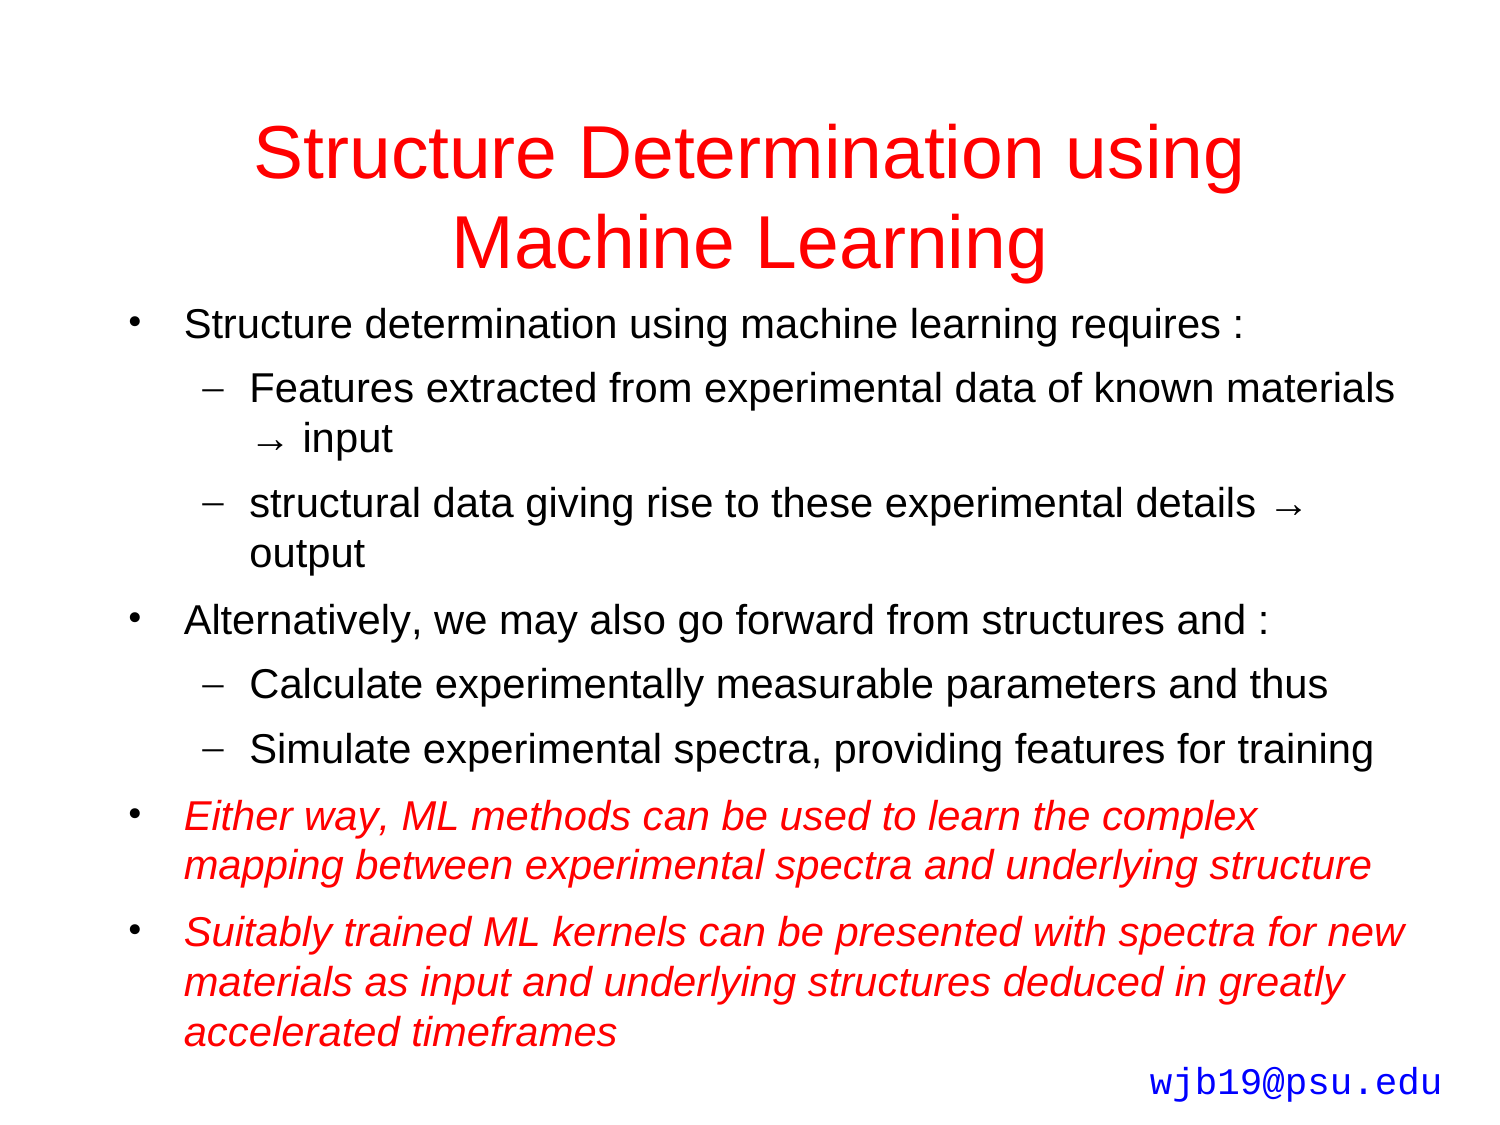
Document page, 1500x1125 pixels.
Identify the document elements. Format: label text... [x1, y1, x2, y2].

text_box wjb19@psu.edu [1086, 1050, 1500, 1125]
list Structure determination using machine learning requires : Features extracted from experimental data of known materials → input structural data giving rise to these experimental details → output Alternatively, we may also go forward from structures and : Calculate experimentally measurable parameters and thus Simulate experimental spectra, providing features for training Either way, ML methods can be used to learn the complex mapping between experimental spectra and underlying structure Suitably trained ML kernels can be presented with spectra for new materials as input and underlying structures deduced in greatly accelerated timeframes [112, 299, 1426, 1125]
title Structure Determination using Machine Learning [112, 96, 1388, 292]
